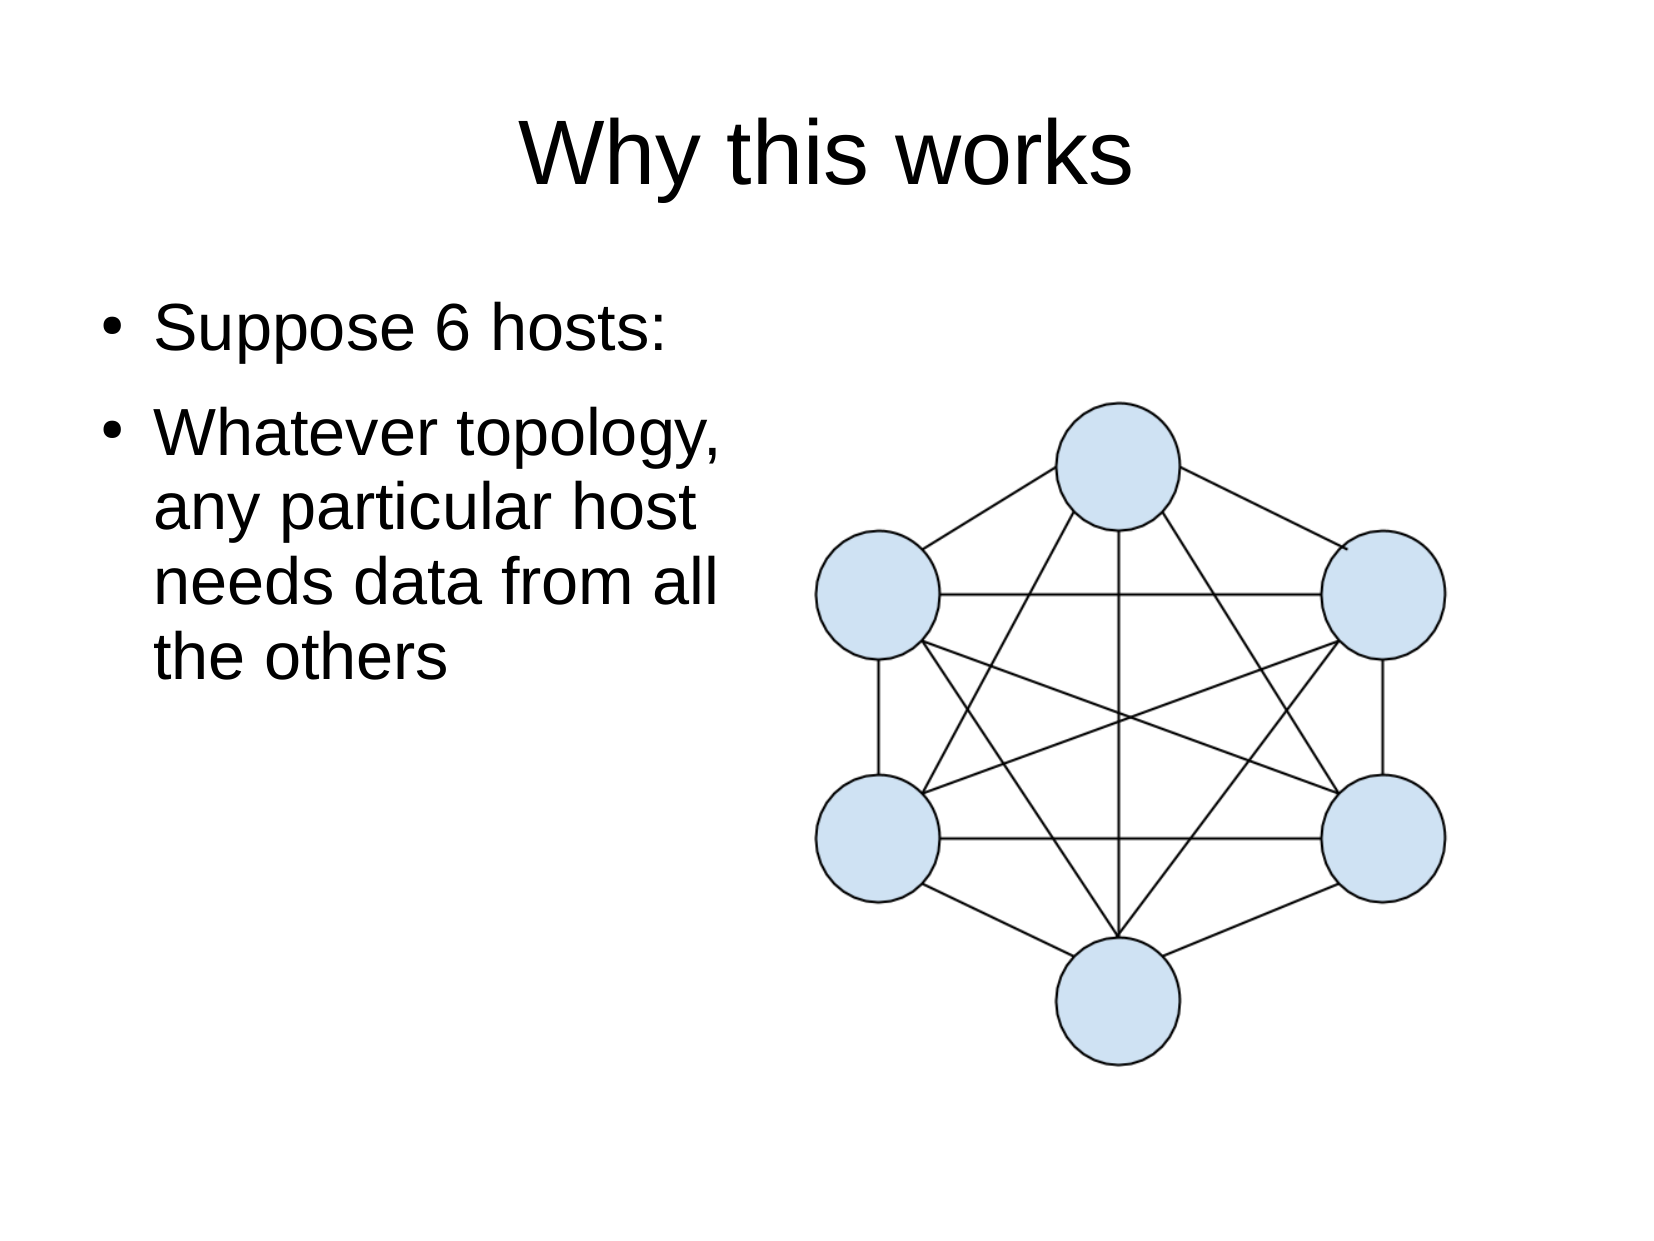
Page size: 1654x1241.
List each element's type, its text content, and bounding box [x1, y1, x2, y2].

picture [509, 340, 1654, 1241]
title Why this works [82, 49, 1571, 257]
list Suppose 6 hosts: Whatever topology, any particular host needs data from all the others [82, 290, 736, 1010]
